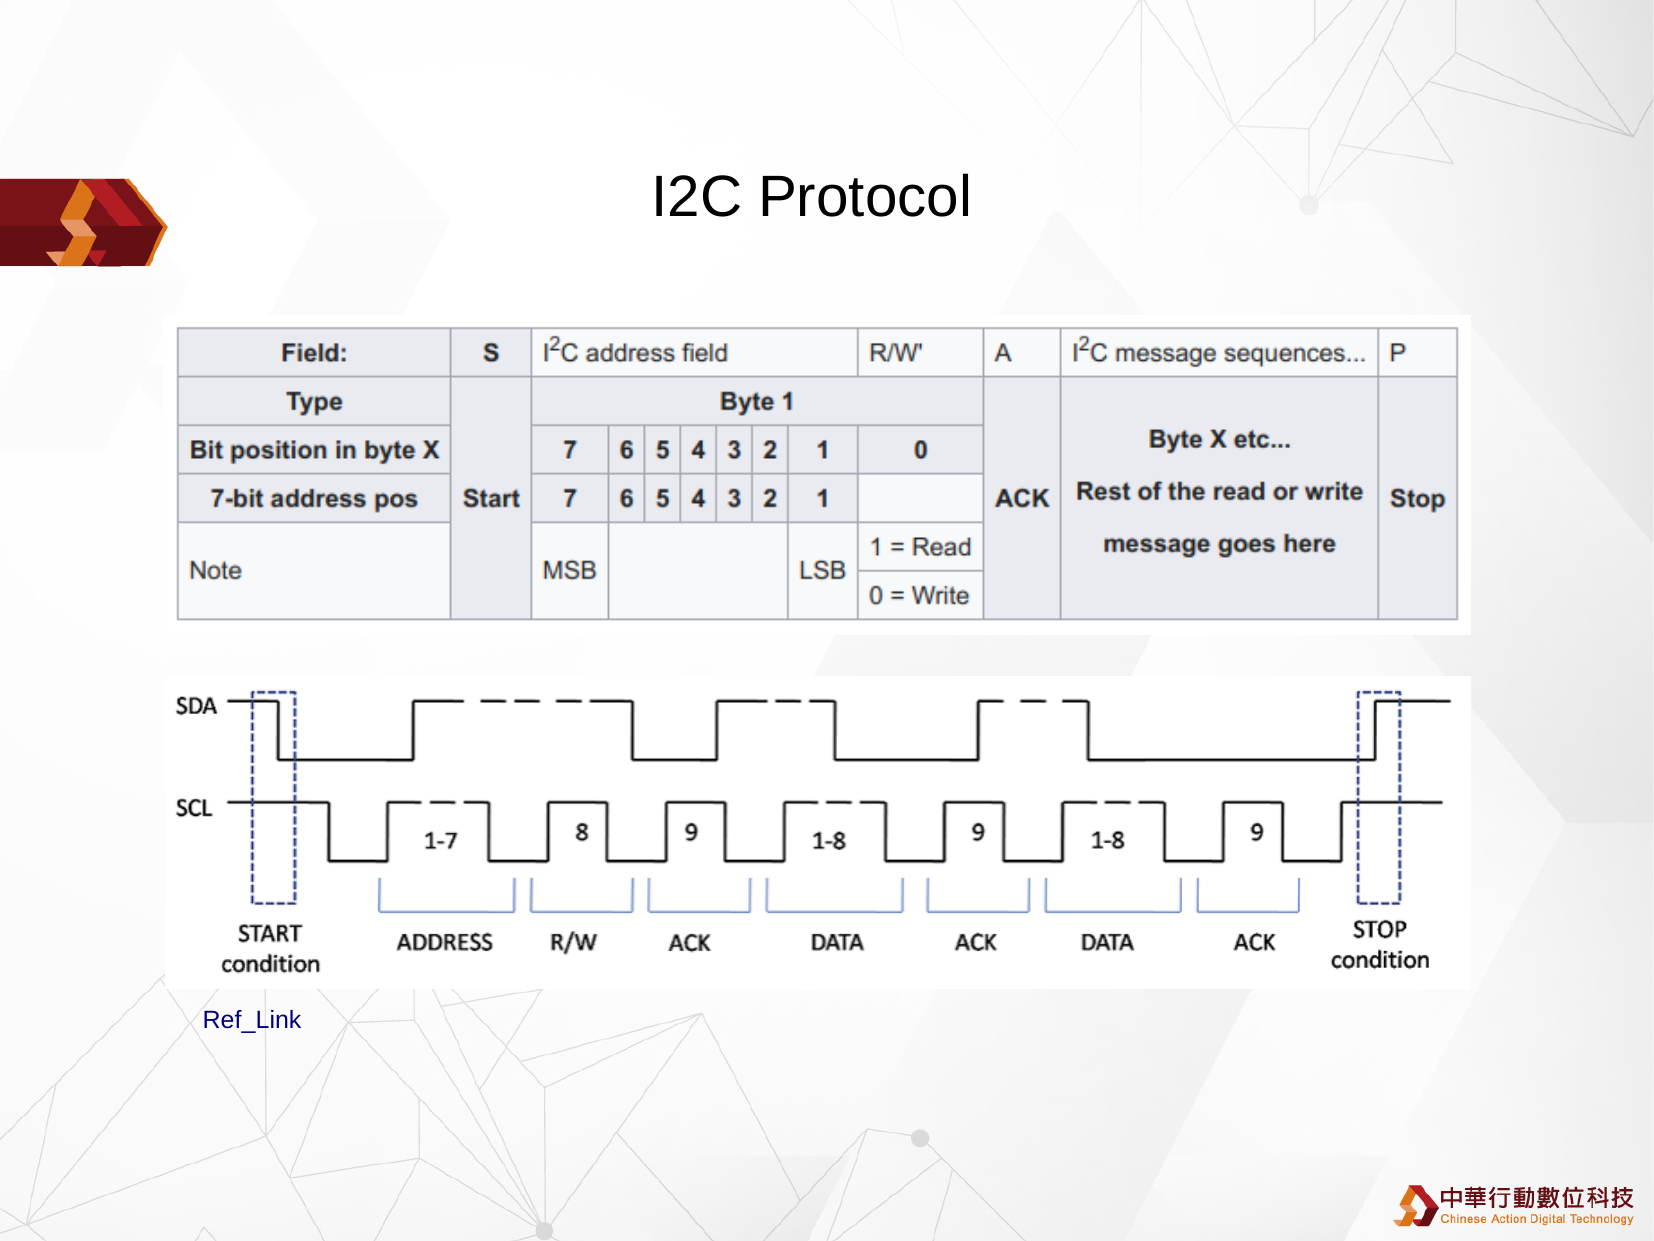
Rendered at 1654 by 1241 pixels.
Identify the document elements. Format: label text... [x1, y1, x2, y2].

title I2C Protocol [118, 112, 1506, 281]
picture [0, 0, 1654, 1241]
text_box Ref_Link [187, 998, 351, 1042]
